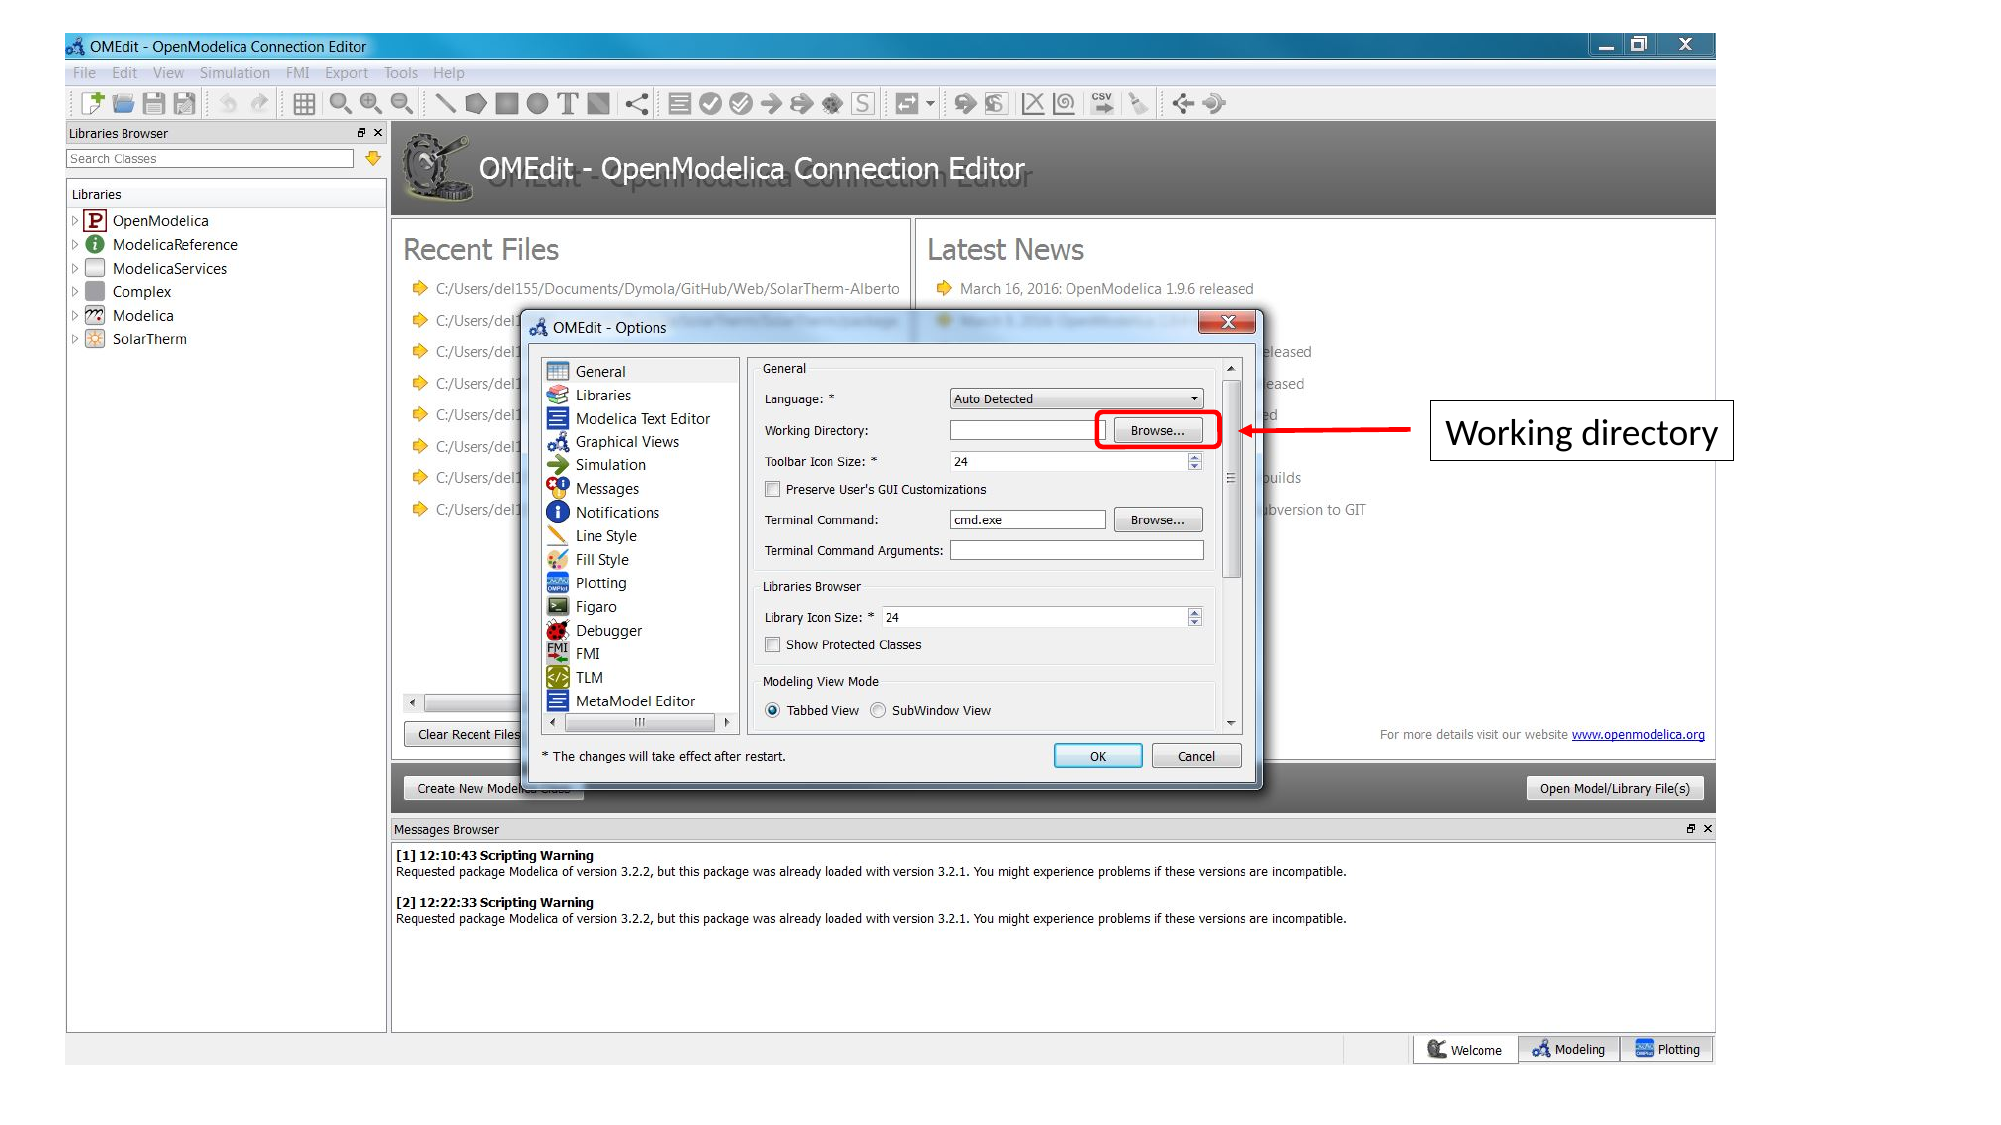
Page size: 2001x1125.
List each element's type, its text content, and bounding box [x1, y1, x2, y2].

picture [65, 33, 1716, 1065]
text_box Working directory [1430, 400, 1734, 461]
